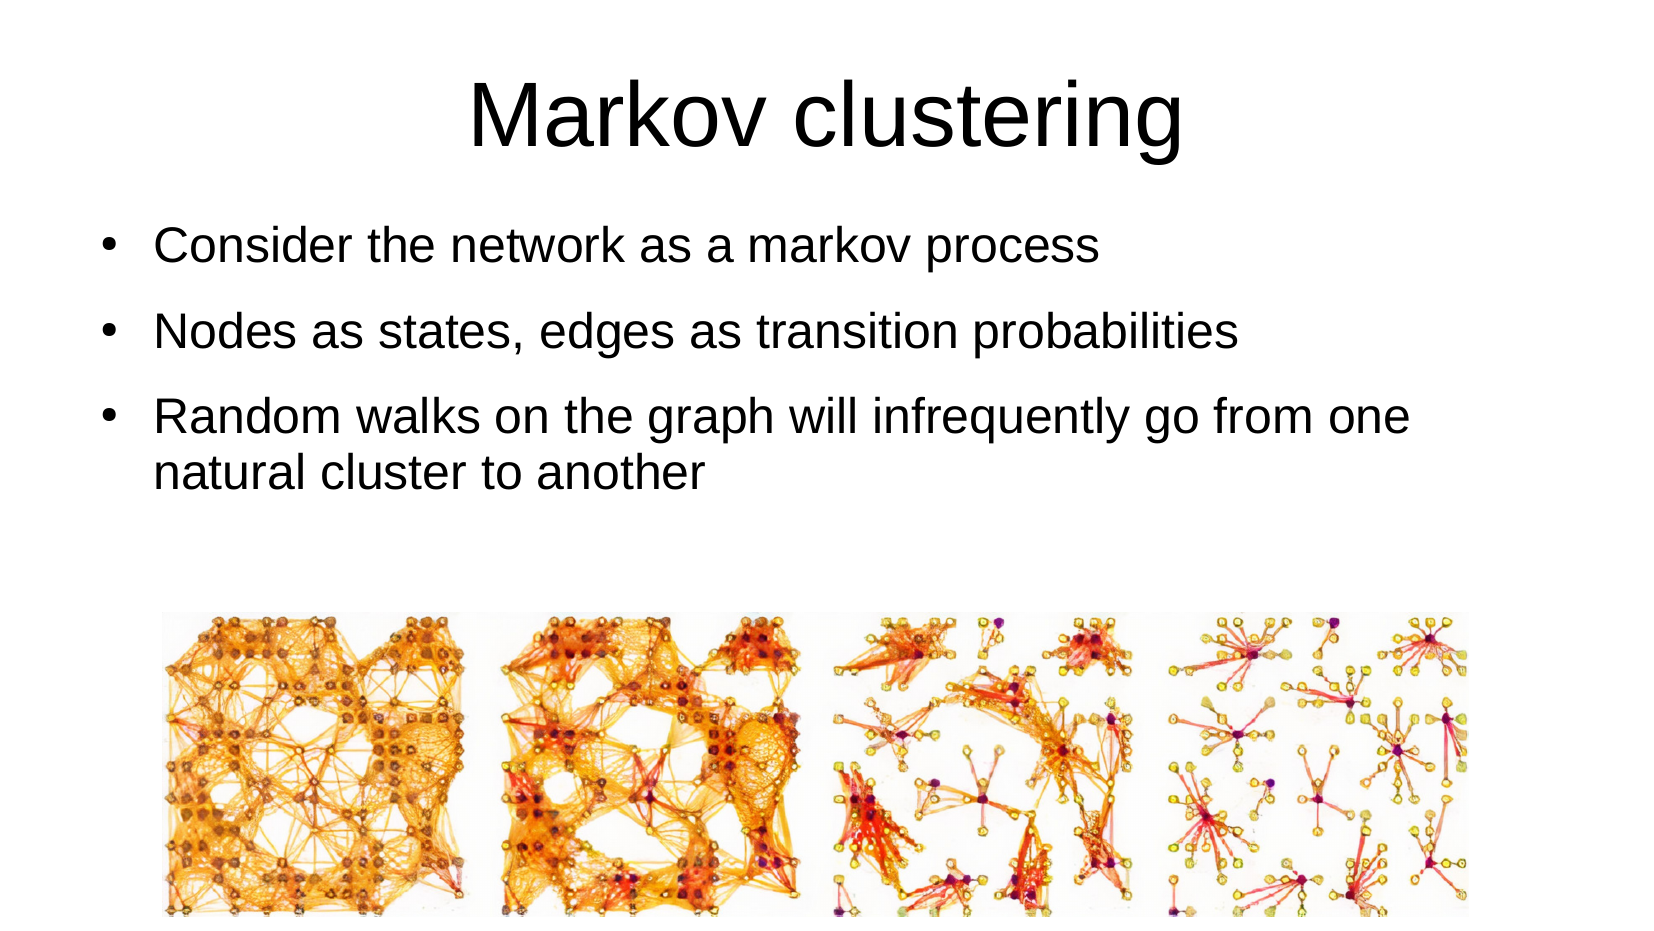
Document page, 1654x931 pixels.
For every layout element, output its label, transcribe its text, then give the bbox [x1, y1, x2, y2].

picture [162, 612, 1469, 917]
list Consider the network as a markov process Nodes as states, edges as transition probabilities Random walks on the graph will infrequently go from one natural cluster to another [82, 217, 1571, 758]
title Markov clustering [82, 37, 1571, 193]
